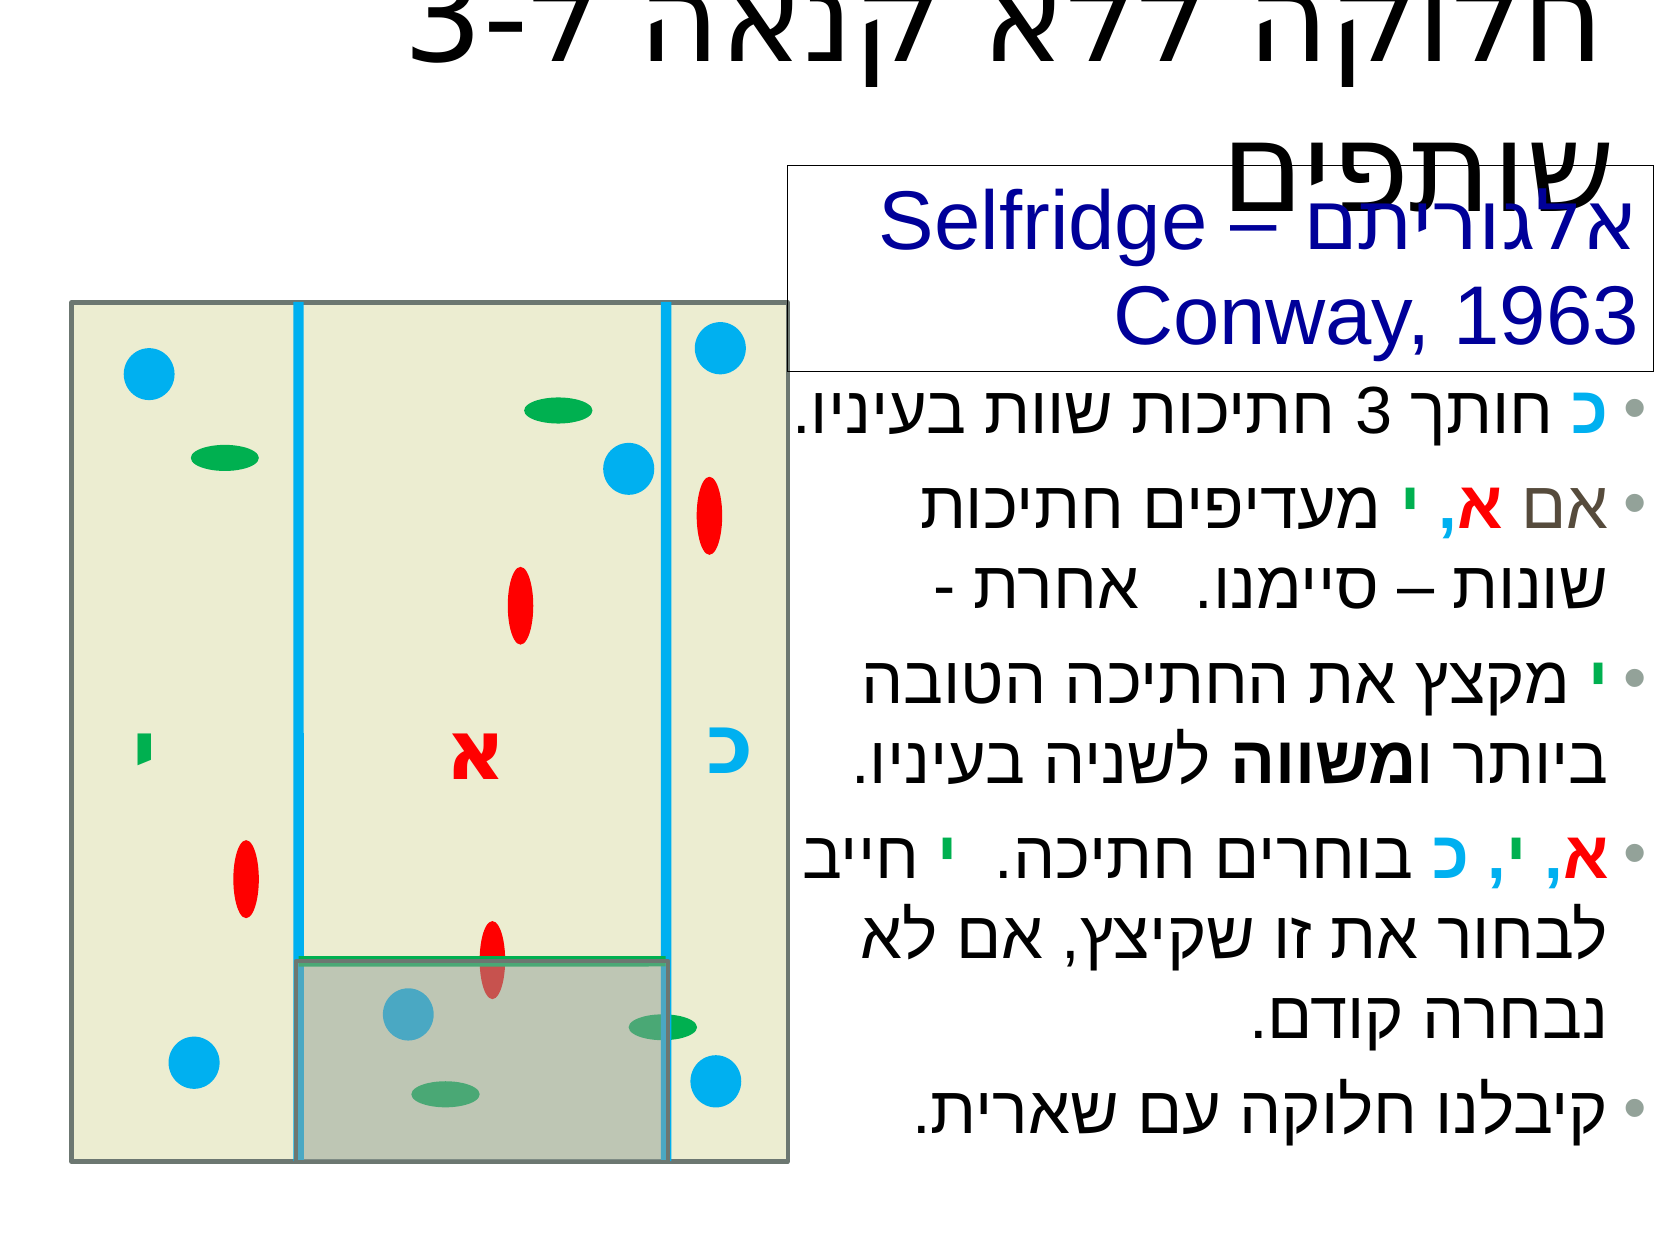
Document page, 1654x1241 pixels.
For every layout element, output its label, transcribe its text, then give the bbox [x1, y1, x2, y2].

text_box י [118, 698, 173, 806]
text_box [295, 961, 669, 1162]
text_box א [430, 697, 521, 806]
text_box [304, 302, 660, 956]
text_box כ [691, 692, 745, 801]
text_box אלגוריתם Selfridge – Conway, 1963 [787, 165, 1654, 372]
picture [293, 960, 298, 1162]
text_box [672, 302, 787, 1162]
title חלוקה ללא קנאה ל-3 שותפים [30, 7, 1654, 166]
text_box כ חותך 3 חתיכות שוות בעיניו. אם א, י מעדיפים חתיכות שונות – סיימנו. אחרת - י מקצץ את החתיכה הטובה ביותר ומשווה לשניה בעיניו. א, י, כ בוחרים חתיכה. י חייב לבחור את זו שקיצץ, אם לא נבחרה קודם. קיבלנו חלוקה עם שארית. [745, 360, 1654, 1216]
text_box [71, 302, 293, 1162]
